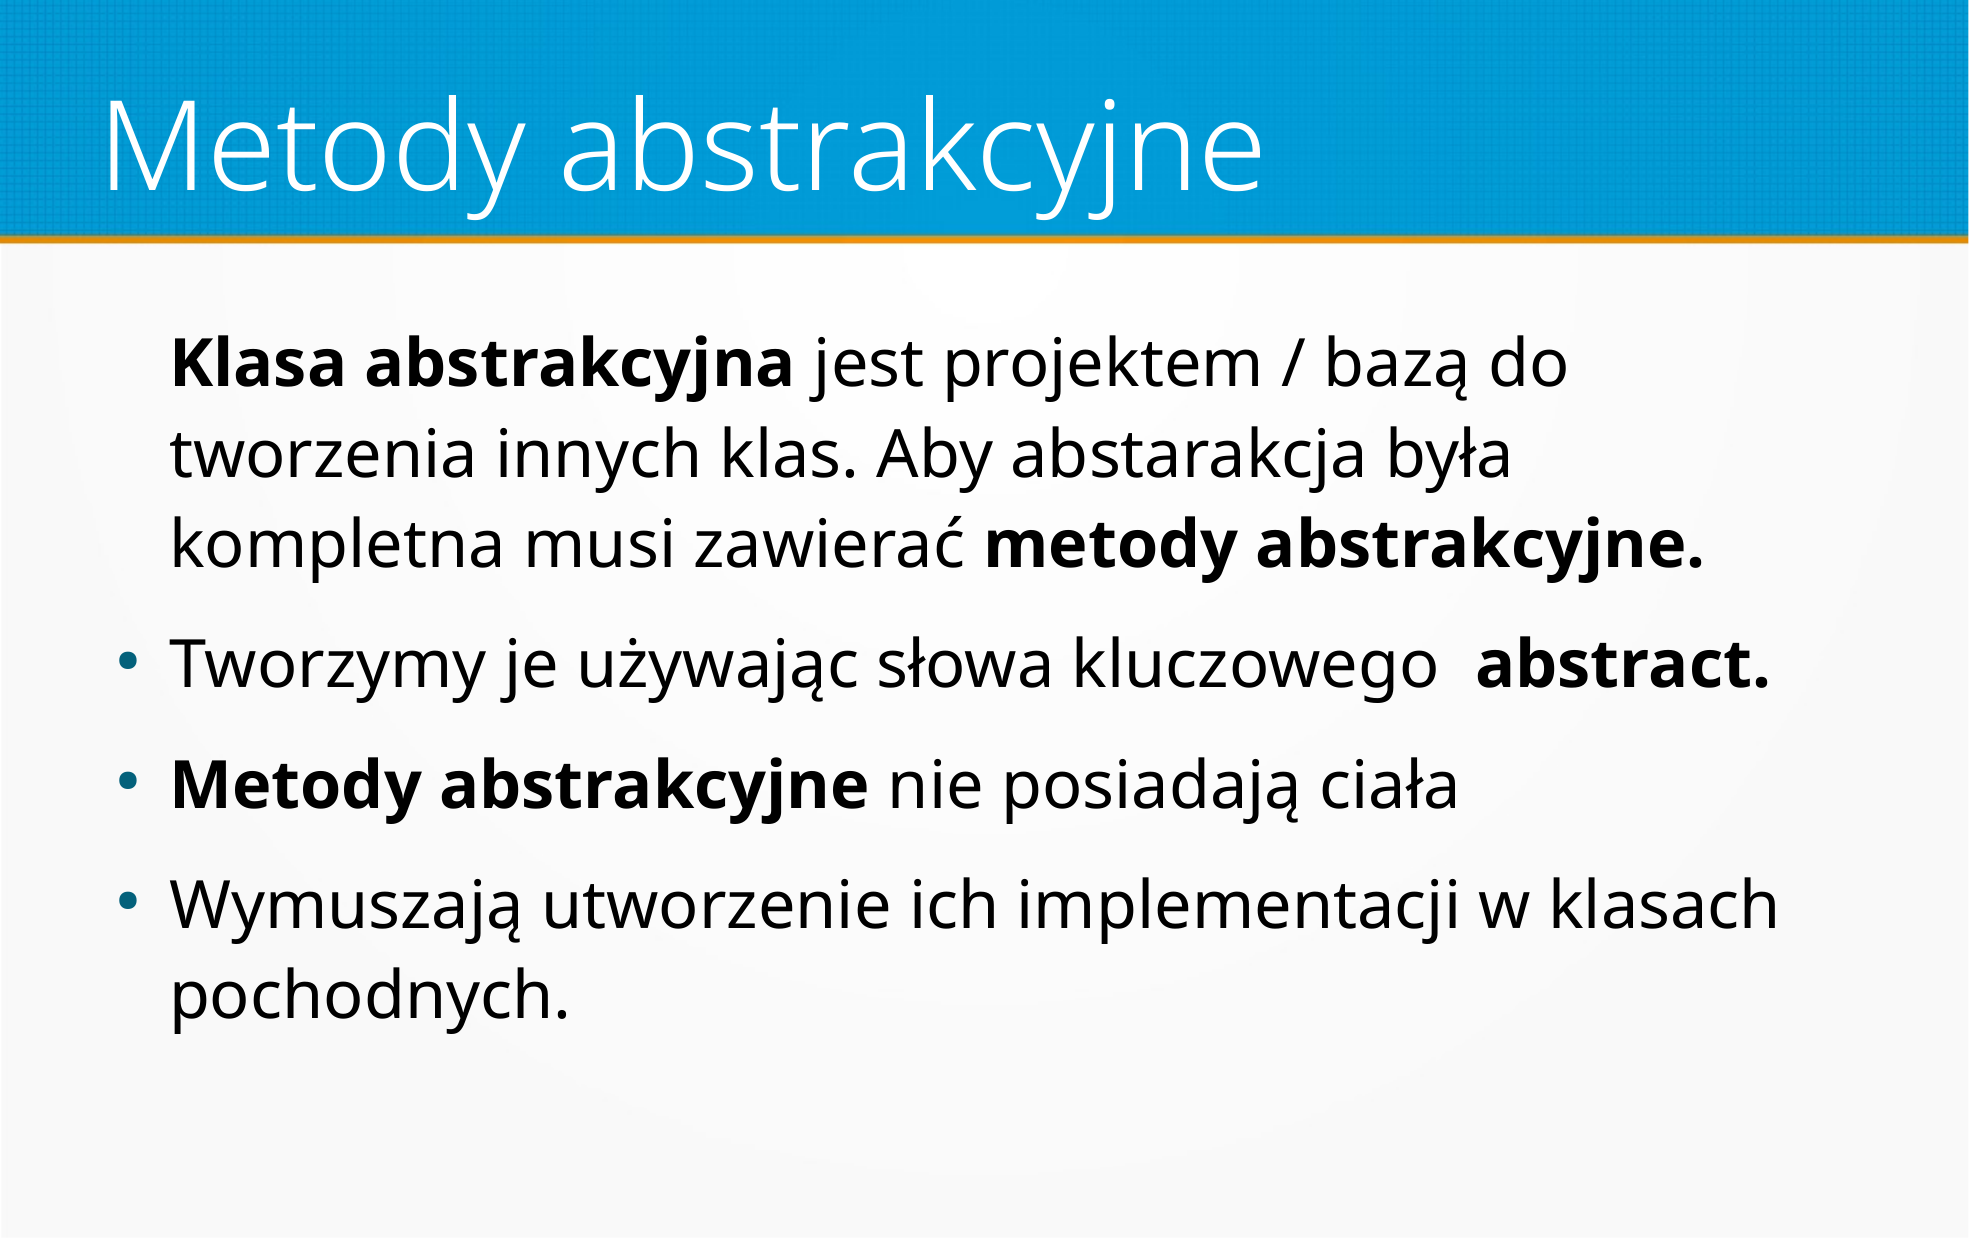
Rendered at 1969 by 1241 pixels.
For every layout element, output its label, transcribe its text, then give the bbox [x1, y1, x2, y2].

list Klasa abstrakcyjna jest projektem / bazą do tworzenia innych klas. Aby abstarakcja była kompletna musi zawierać metody abstrakcyjne. Tworzymy je używając słowa kluczowego abstract. Metody abstrakcyjne nie posiadają ciała Wymuszają utworzenie ich implementacji w klasach pochodnych. [98, 315, 1861, 1081]
title Metody abstrakcyjne [98, 19, 1870, 227]
picture [0, 233, 1969, 1241]
